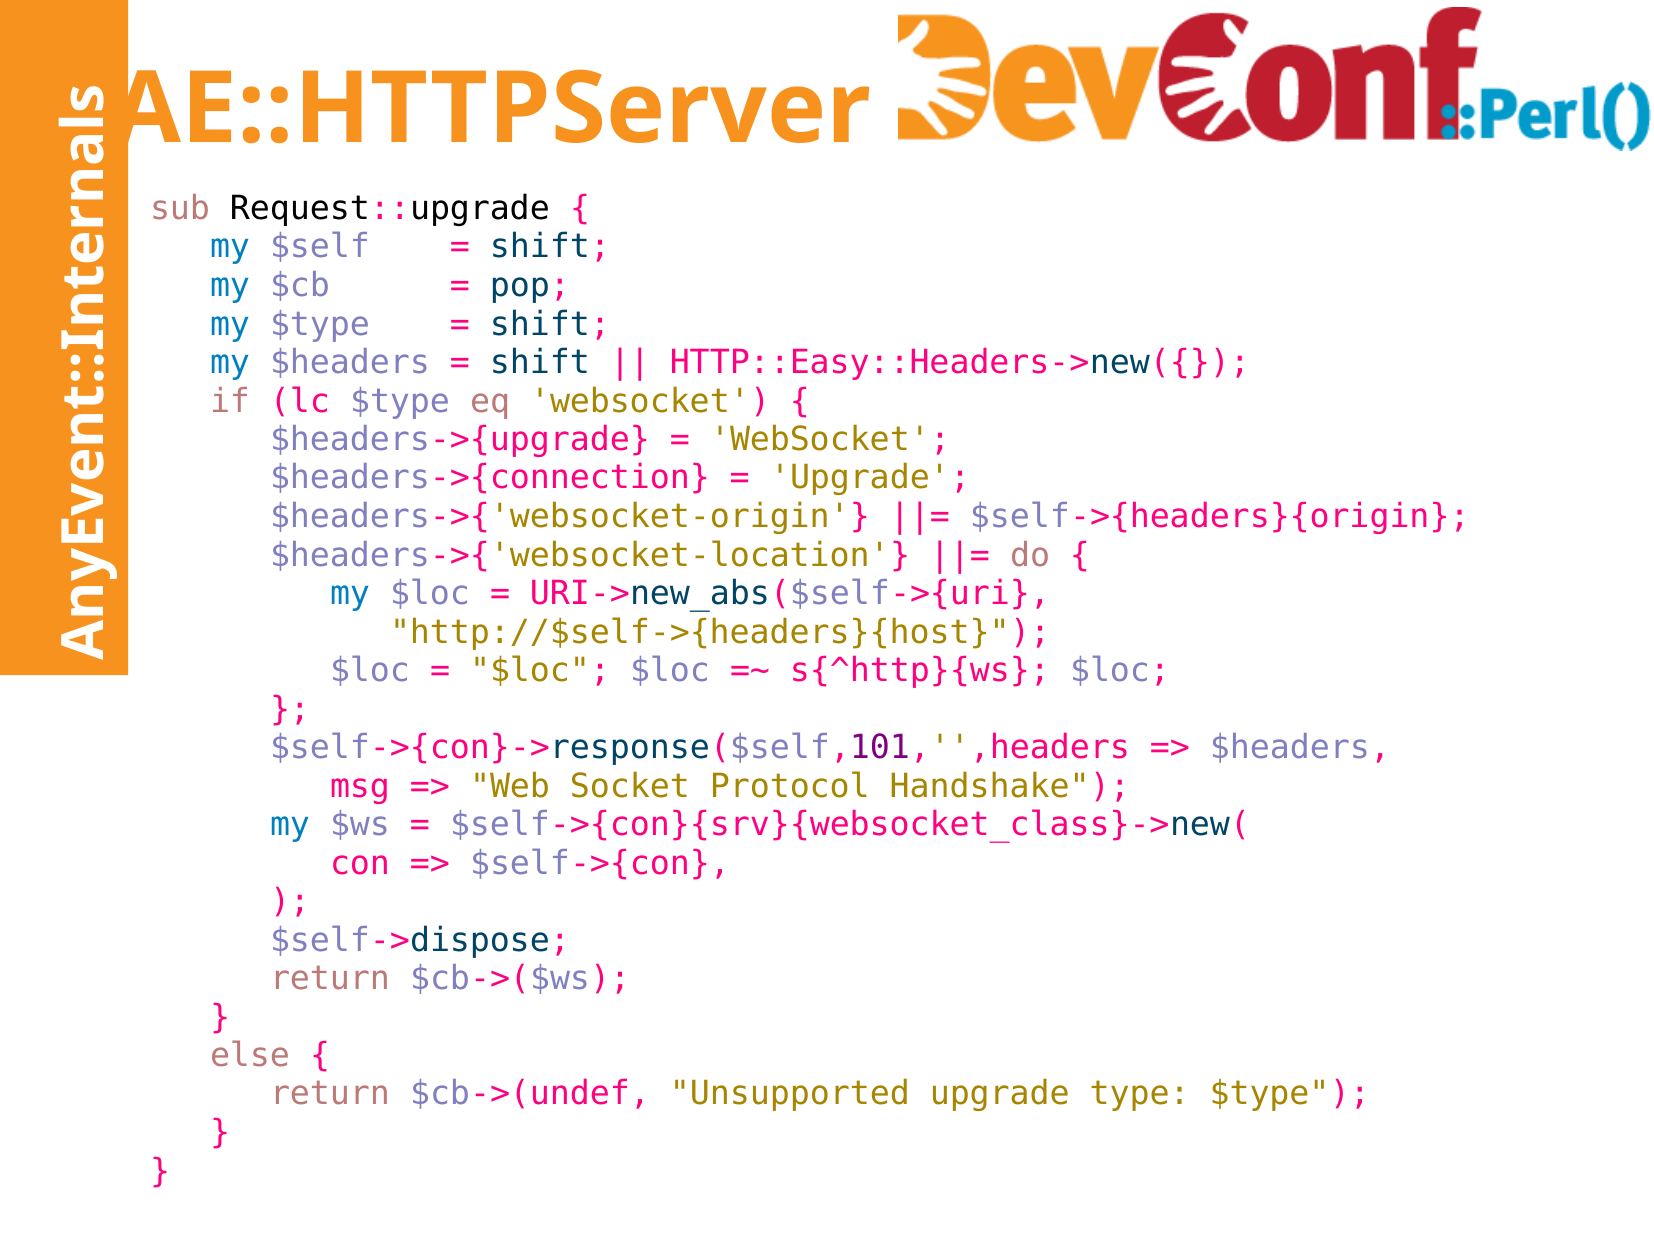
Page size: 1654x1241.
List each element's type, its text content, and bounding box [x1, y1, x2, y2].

text_box AnyEvent::Internals [0, 0, 84, 676]
picture [898, 7, 1651, 151]
text_box sub Request::upgrade { my $self = shift; my $cb = pop; my $type = shift; my $headers = shift || HTTP::Easy::Headers->new({}); if (lc $type eq 'websocket') { $headers->{upgrade} = 'WebSocket'; $headers->{connection} = 'Upgrade'; $headers->{'websocket-origin'} ||= $self->{headers}{origin}; $headers->{'websocket-location'} ||= do { my $loc = URI->new_abs($self->{uri}, "http://$self->{headers}{host}"); $loc = "$loc"; $loc =~ s{^http}{ws}; $loc; }; $self->{con}->response($self,101,'',headers => $headers, msg => "Web Socket Protocol Handshake"); my $ws = $self->{con}{srv}{websocket_class}->new( con => $self->{con}, ); $self->dispose; return $cb->($ws); } else { return $cb->(undef, "Unsupported upgrade type: $type"); } } [150, 188, 1576, 1193]
title AE::HTTPServer [112, 45, 901, 162]
